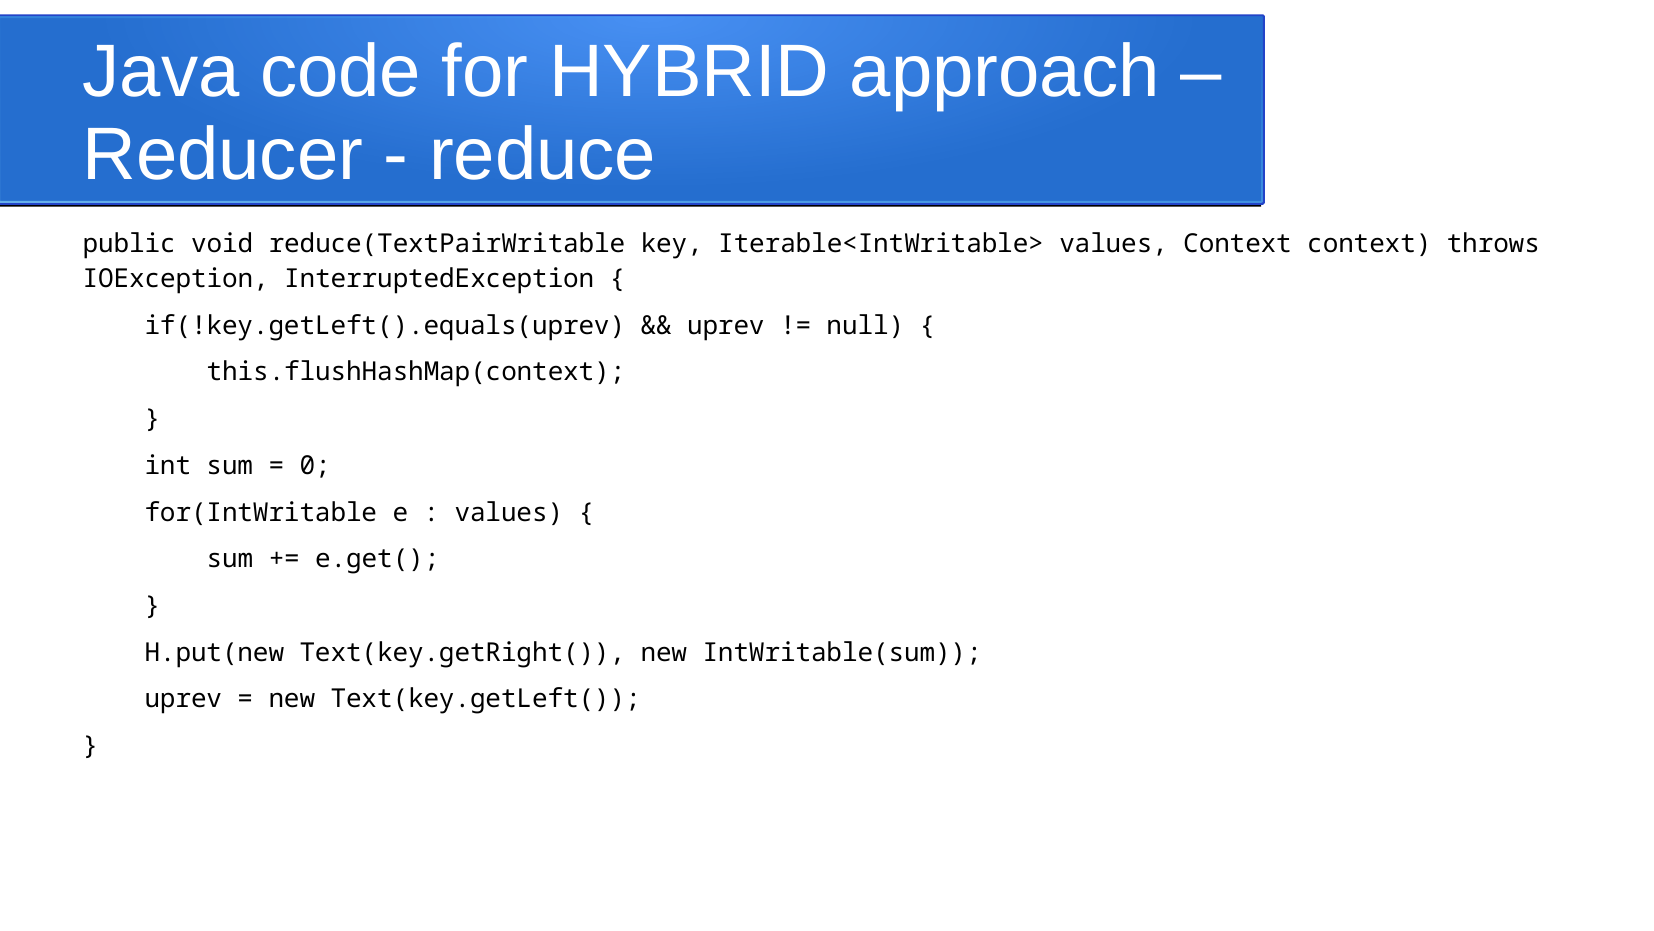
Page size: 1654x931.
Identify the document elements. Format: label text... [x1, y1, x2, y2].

title Java code for HYBRID approach – Reducer - reduce [82, 29, 1235, 196]
list public void reduce(TextPairWritable key, Iterable<IntWritable> values, Context context) throws IOException, InterruptedException { if(!key.getLeft().equals(uprev) && uprev != null) { this.flushHashMap(context); } int sum = 0; for(IntWritable e : values) { sum += e.get(); } H.put(new Text(key.getRight()), new IntWritable(sum)); uprev = new Text(key.getLeft()); } [82, 224, 1571, 764]
